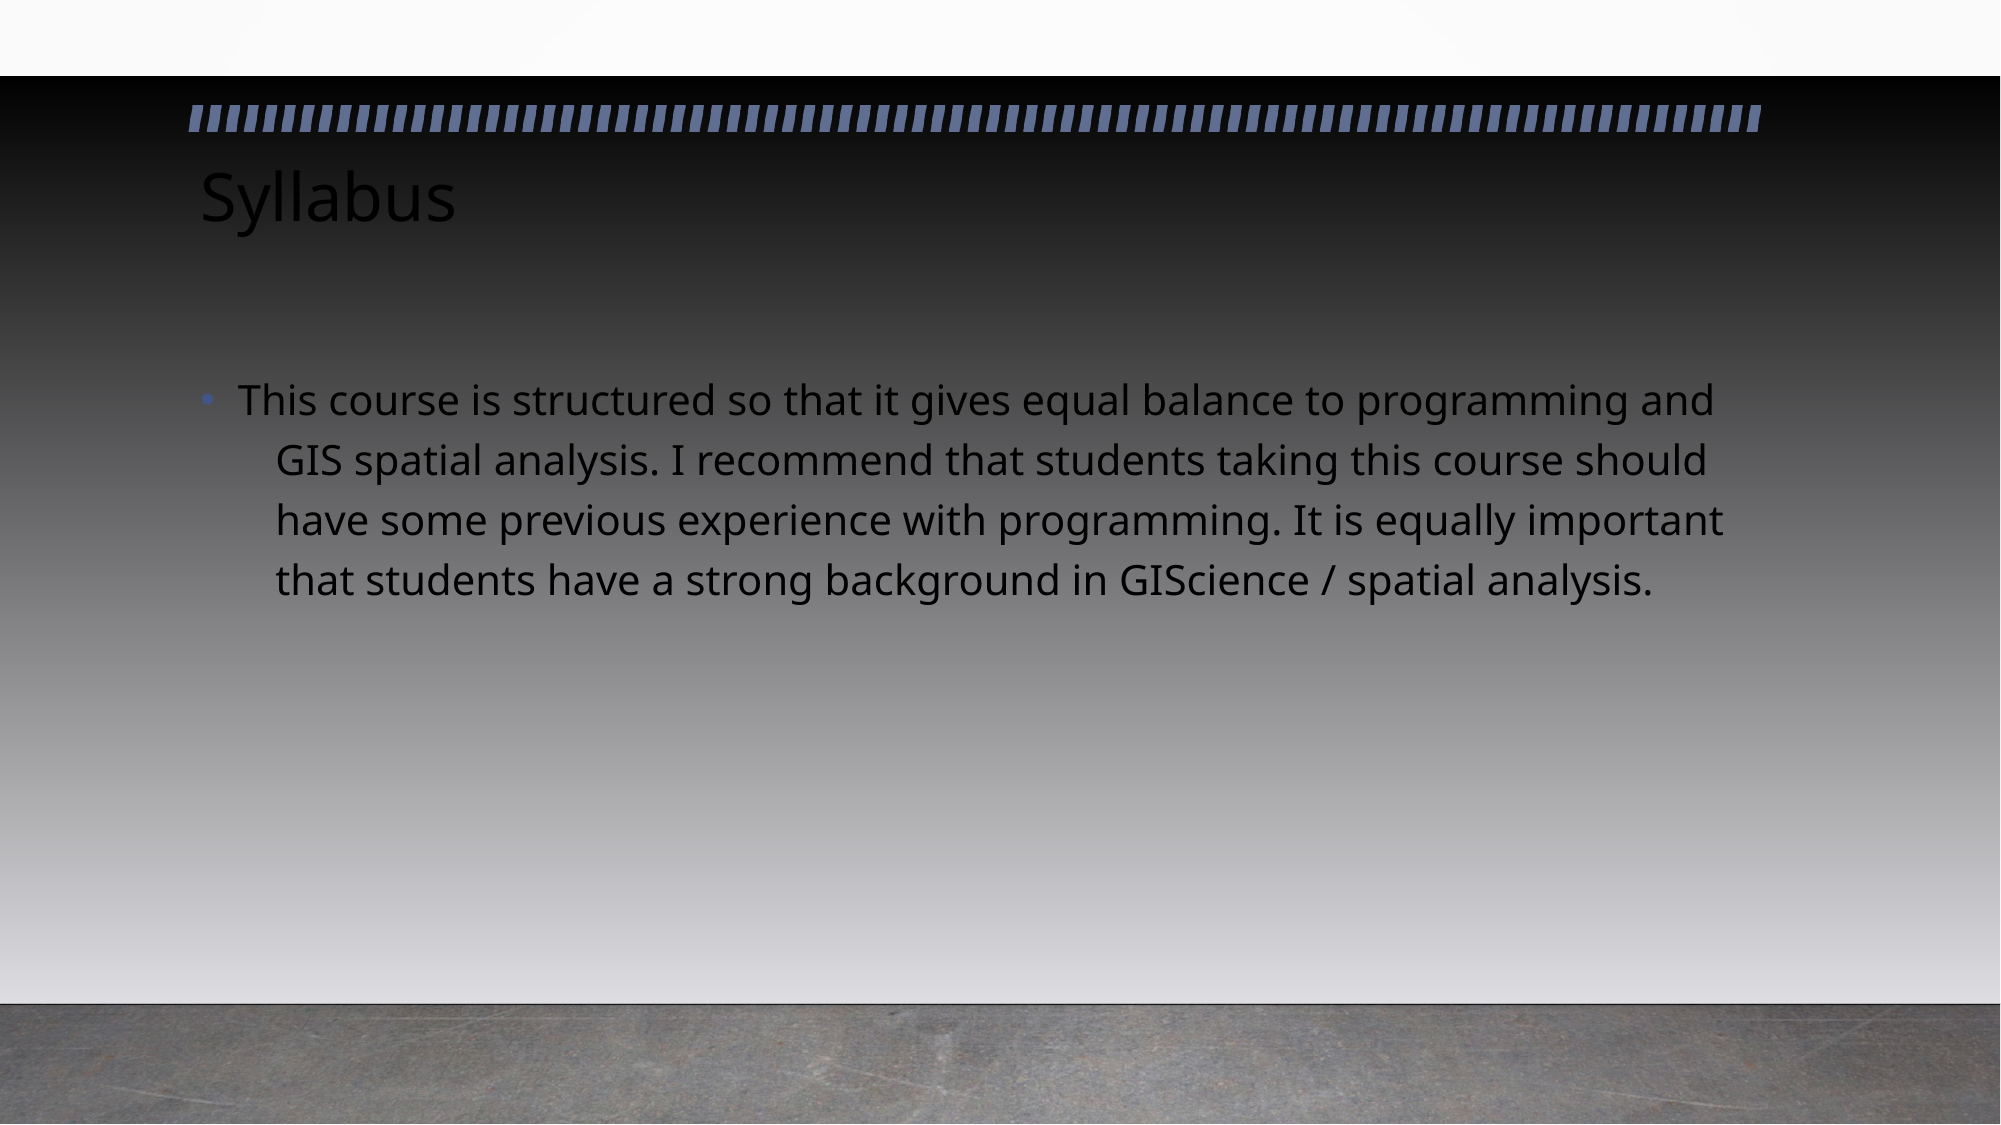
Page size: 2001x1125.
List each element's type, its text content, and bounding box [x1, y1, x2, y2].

list This course is structured so that it gives equal balance to programming and GIS spatial analysis. I recommend that students taking this course should have some previous experience with programming. It is equally important that students have a strong background in GIScience / spatial analysis. [185, 356, 1761, 897]
title Syllabus [185, 156, 1761, 329]
